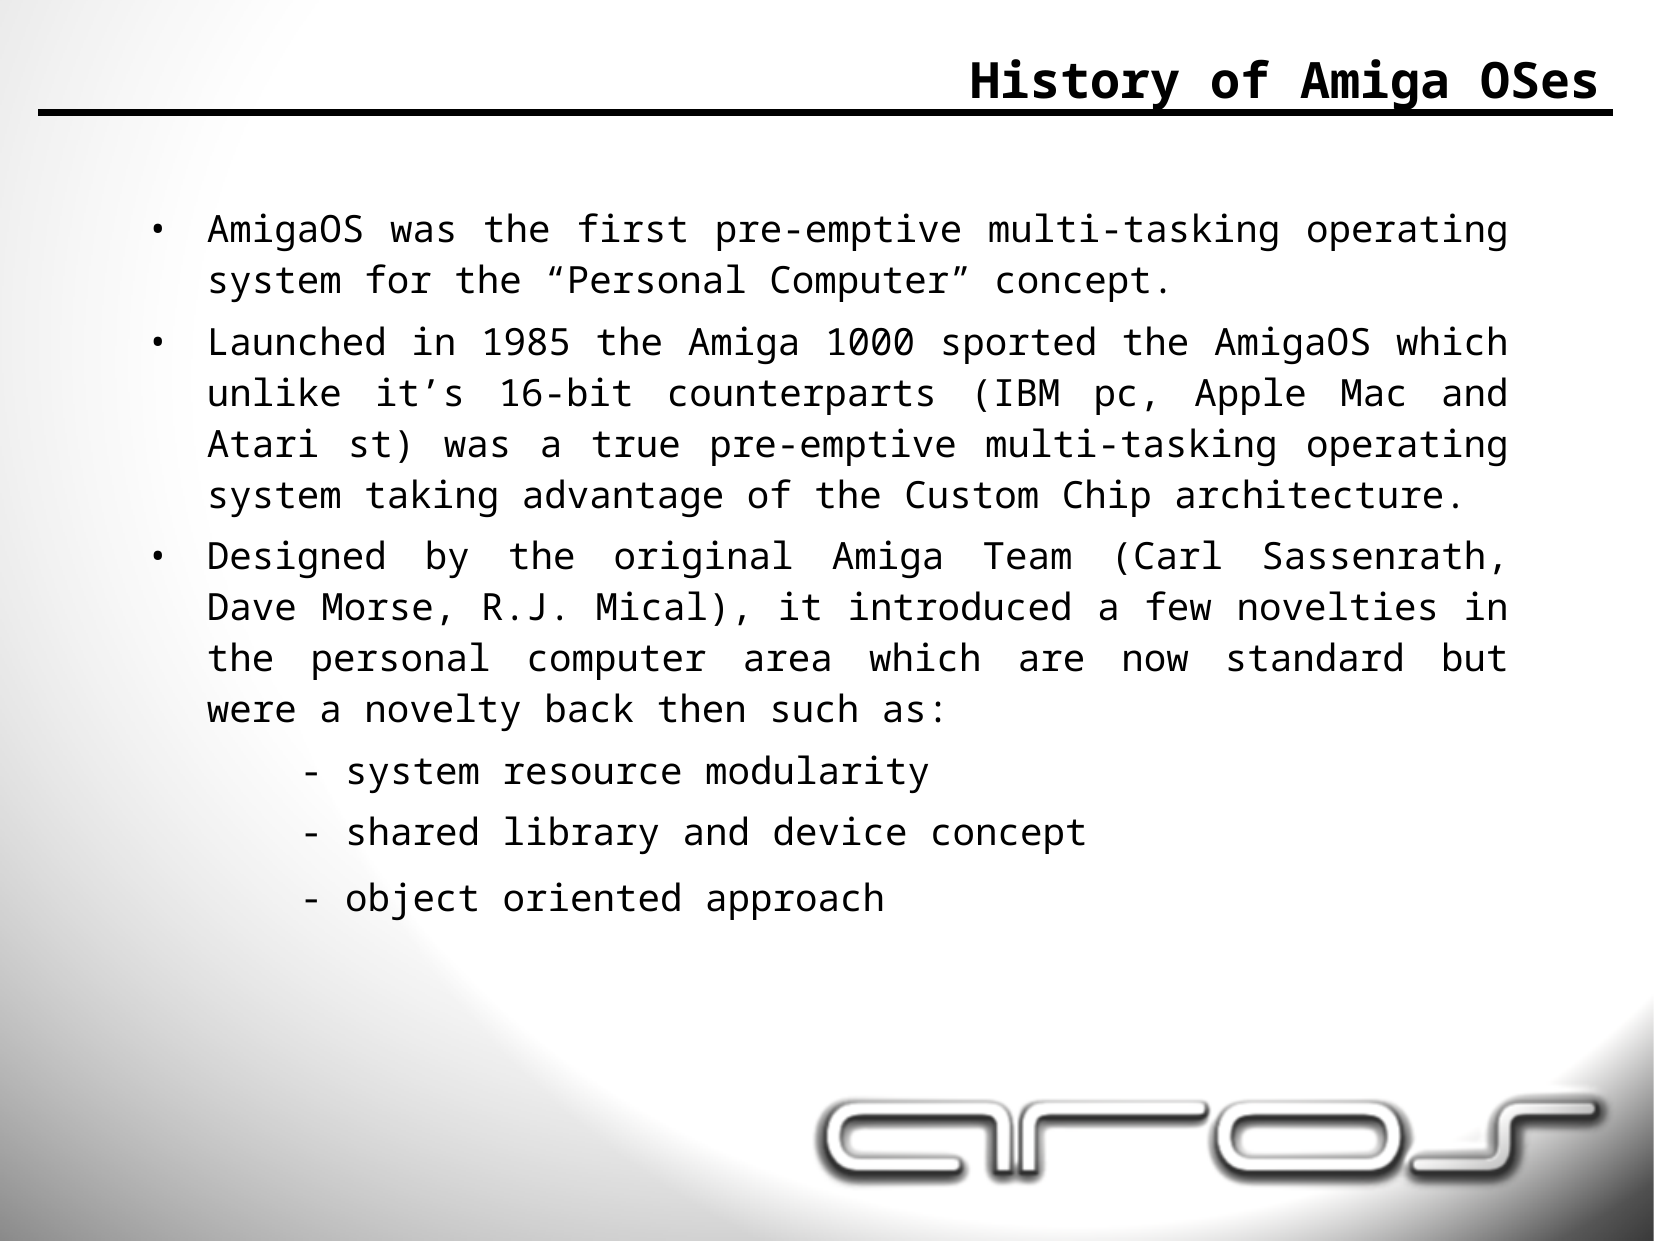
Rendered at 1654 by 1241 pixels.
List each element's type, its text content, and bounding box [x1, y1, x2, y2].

text_box History of Amiga OSes [955, 37, 1626, 103]
picture [0, 0, 1654, 1241]
text_box AmigaOS was the first pre-emptive multi-tasking operating system for the “Personal Computer” concept. Launched in 1985 the Amiga 1000 sported the AmigaOS which unlike it’s 16-bit counterparts (IBM pc, Apple Mac and Atari st) was a true pre-emptive multi-tasking operating system taking advantage of the Custom Chip architecture. Designed by the original Amiga Team (Carl Sassenrath, Dave Morse, R.J. Mical), it introduced a few novelties in the personal computer area which are now standard but were a novelty back then such as: - system resource modularity - shared library and device concept - object oriented approach [136, 195, 1524, 1088]
